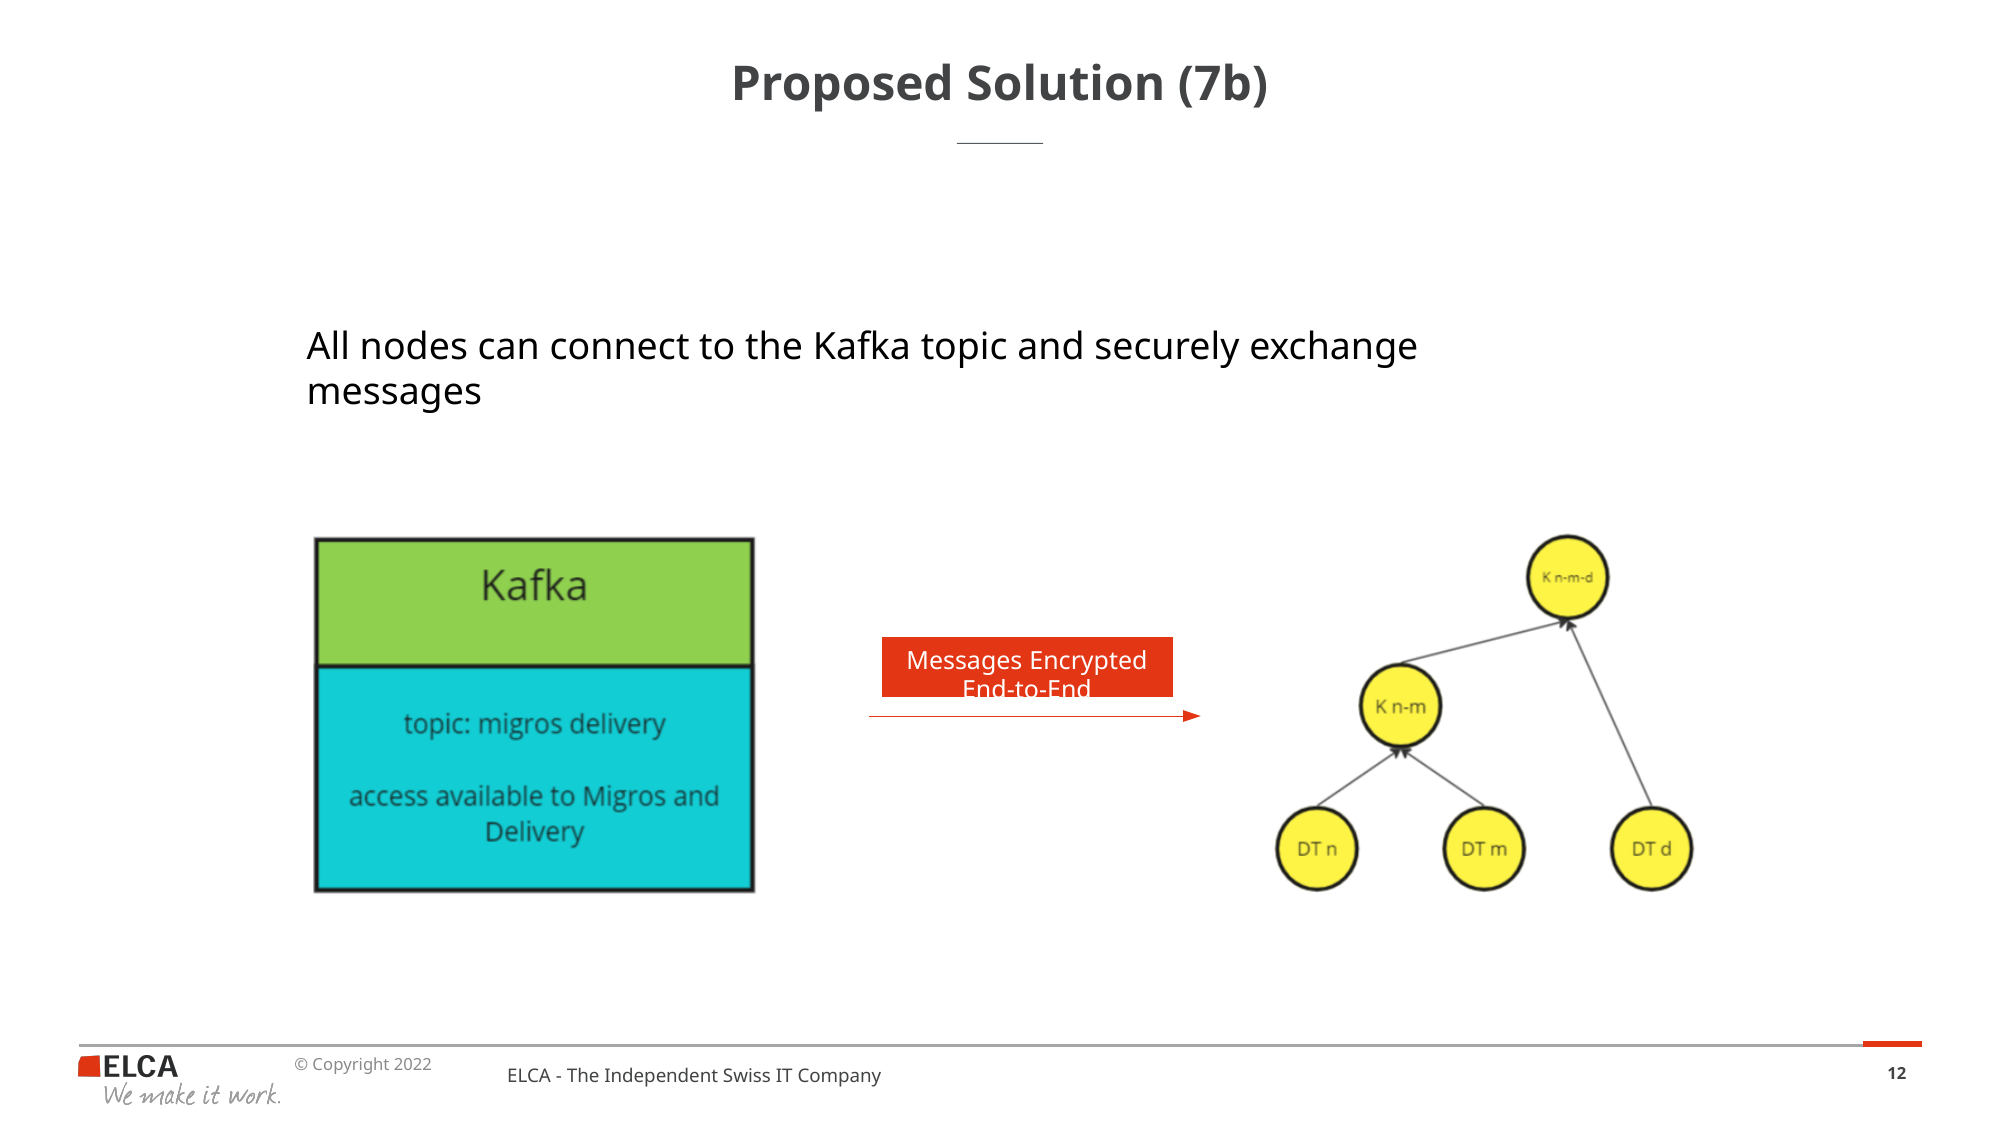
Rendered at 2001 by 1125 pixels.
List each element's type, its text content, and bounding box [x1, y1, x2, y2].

text_box ELCA - The Independent Swiss IT Company [492, 1045, 1860, 1105]
title Proposed Solution (7b) [93, 51, 1907, 144]
text_box All nodes can connect to the Kafka topic and securely exchange messages [291, 314, 1473, 421]
picture [1271, 528, 1709, 904]
picture [312, 533, 760, 899]
text_box Messages Encrypted End-to-End [882, 637, 1173, 697]
text_box [1860, 1045, 1934, 1105]
